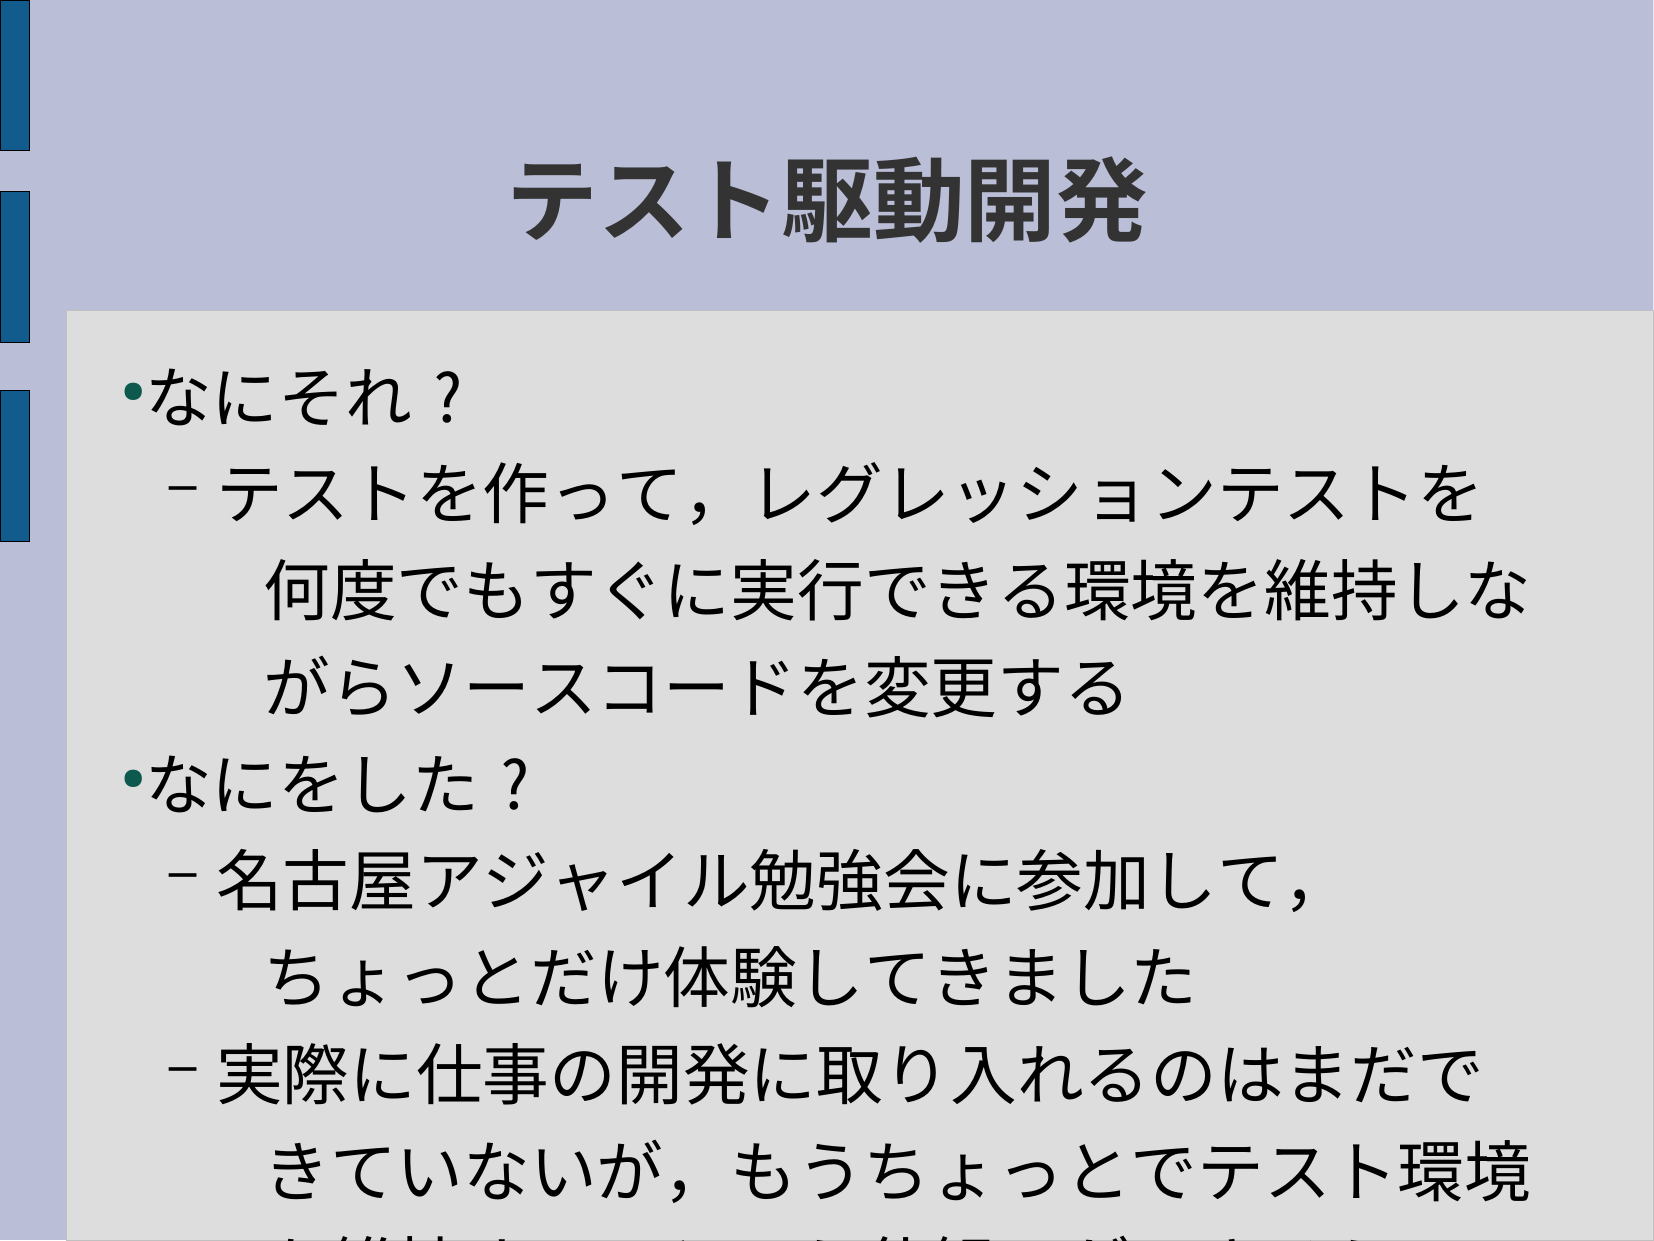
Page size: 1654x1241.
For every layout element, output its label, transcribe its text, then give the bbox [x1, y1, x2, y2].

list なにそれ? テストを作って，レグレッションテストを何度でもすぐに実行できる環境を維持しながらソースコードを変更する なにをした? 名古屋アジャイル勉強会に参加して，ちょっとだけ体験してきました 実際に仕事の開発に取り入れるのはまだできていないが，もうちょっとでテスト環境を維持する，という仕組みができそう もっとテストケースが充実しないと実用性がない．．． [121, 344, 1534, 1146]
title テスト駆動開発 [121, 91, 1534, 299]
